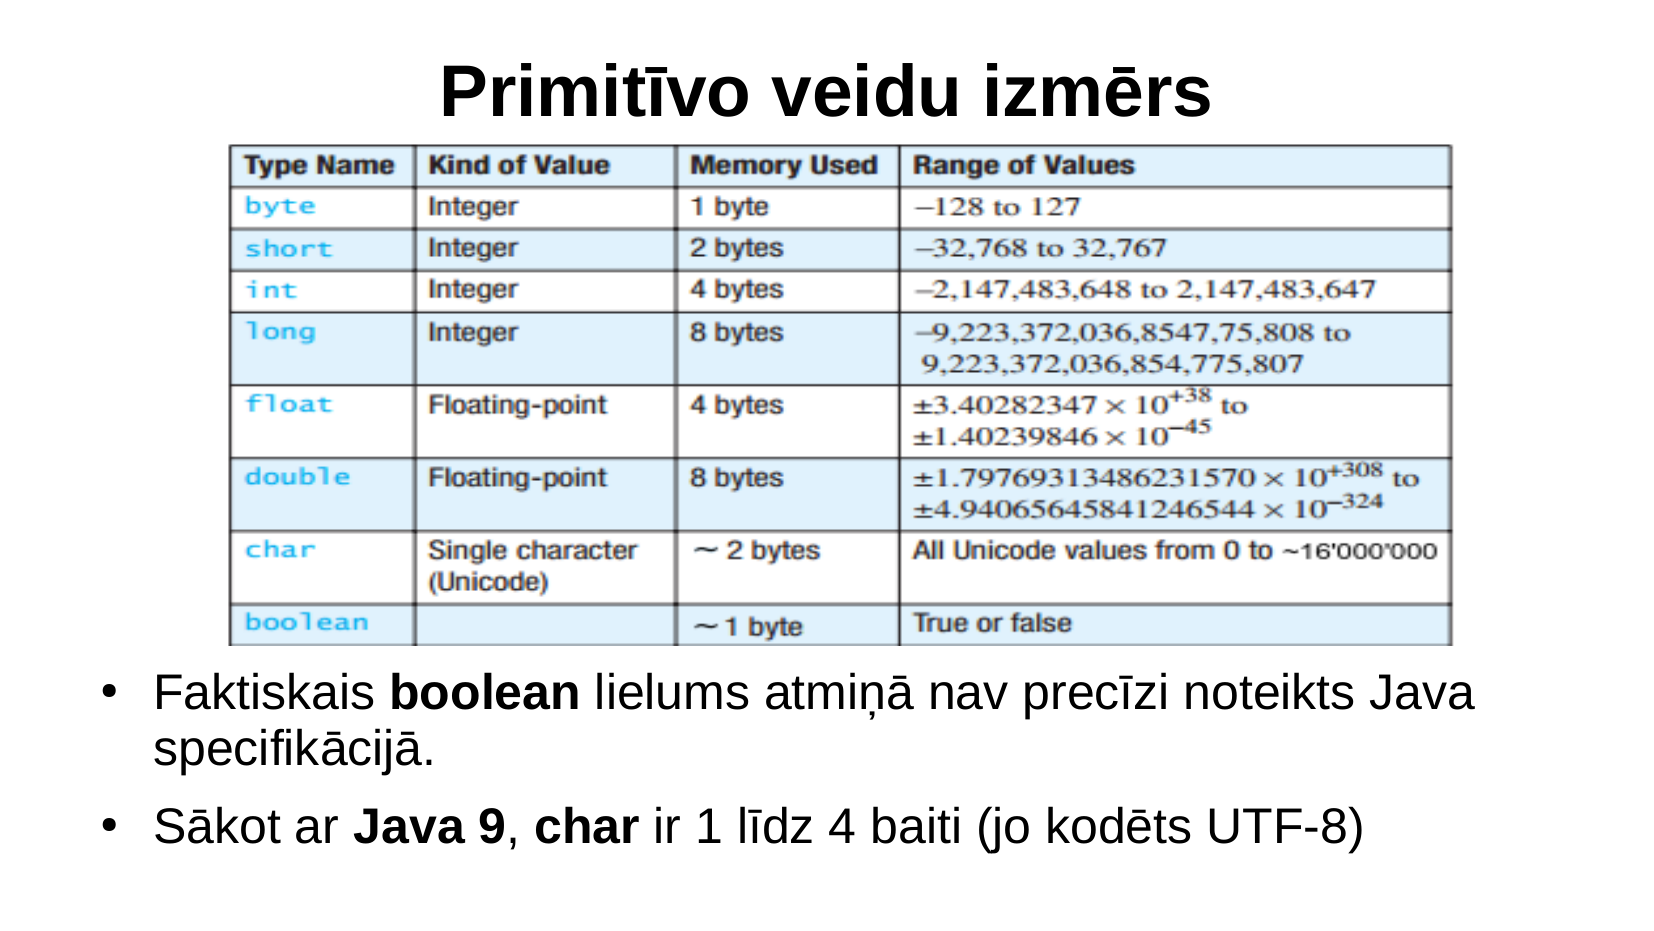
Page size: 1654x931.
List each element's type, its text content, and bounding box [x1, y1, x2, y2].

title Primitīvo veidu izmērs [82, 37, 1571, 147]
list Faktiskais boolean lielums atmiņā nav precīzi noteikts Java specifikācijā. Sākot ar Java 9, char ir 1 līdz 4 baiti (jo kodēts UTF-8) [82, 664, 1538, 879]
picture [227, 143, 1456, 646]
